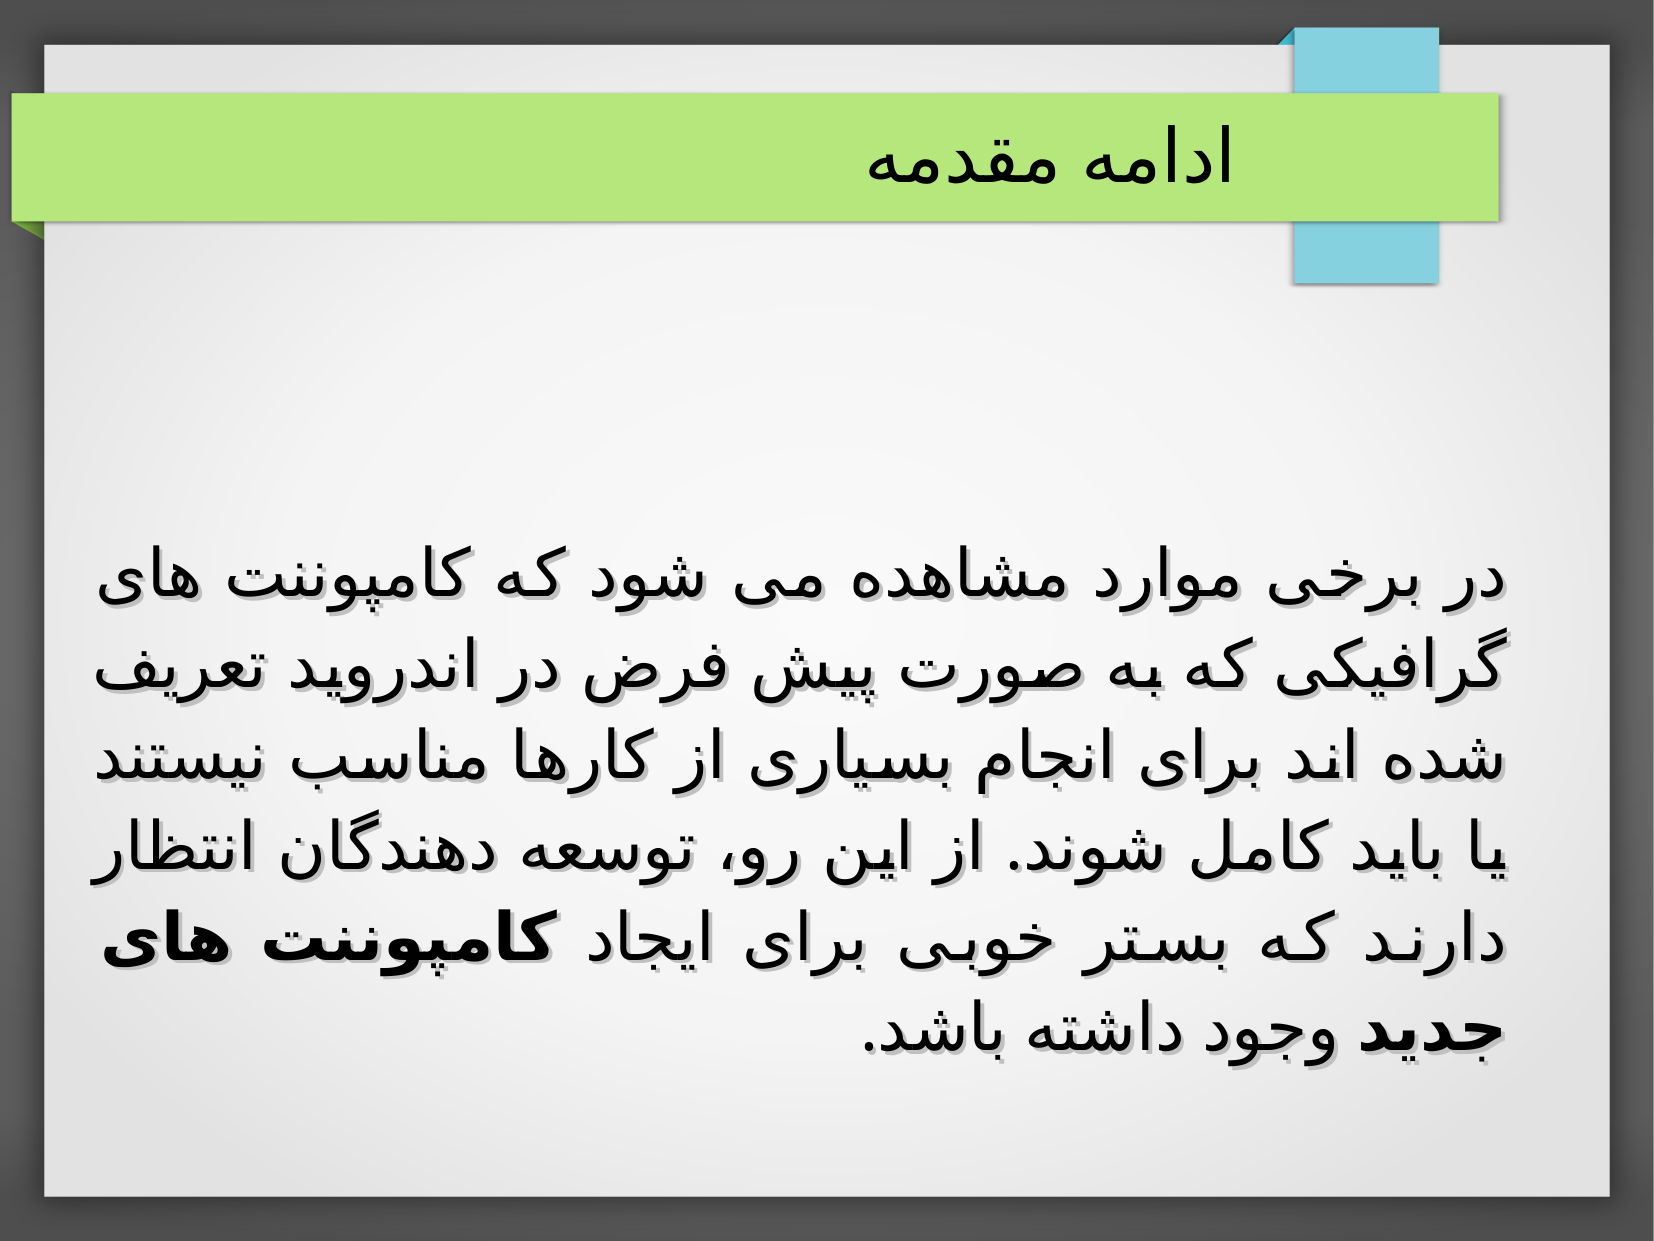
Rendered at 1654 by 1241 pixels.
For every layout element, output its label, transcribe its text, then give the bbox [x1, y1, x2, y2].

list در برخی موارد مشاهده می شود که کامپوننت های گرافیکی که به صورت پیش فرض در اندروید تعریف شده اند برای انجام بسیاری از کارها مناسب نیستند یا باید کامل شوند. از این رو، توسعه دهندگان انتظار دارند که بستر خوبی برای ایجاد کامپوننت های جدید وجود داشته باشد. [90, 285, 1579, 1126]
picture [0, 0, 1654, 1241]
title ادامه مقدمه [82, 94, 1264, 213]
